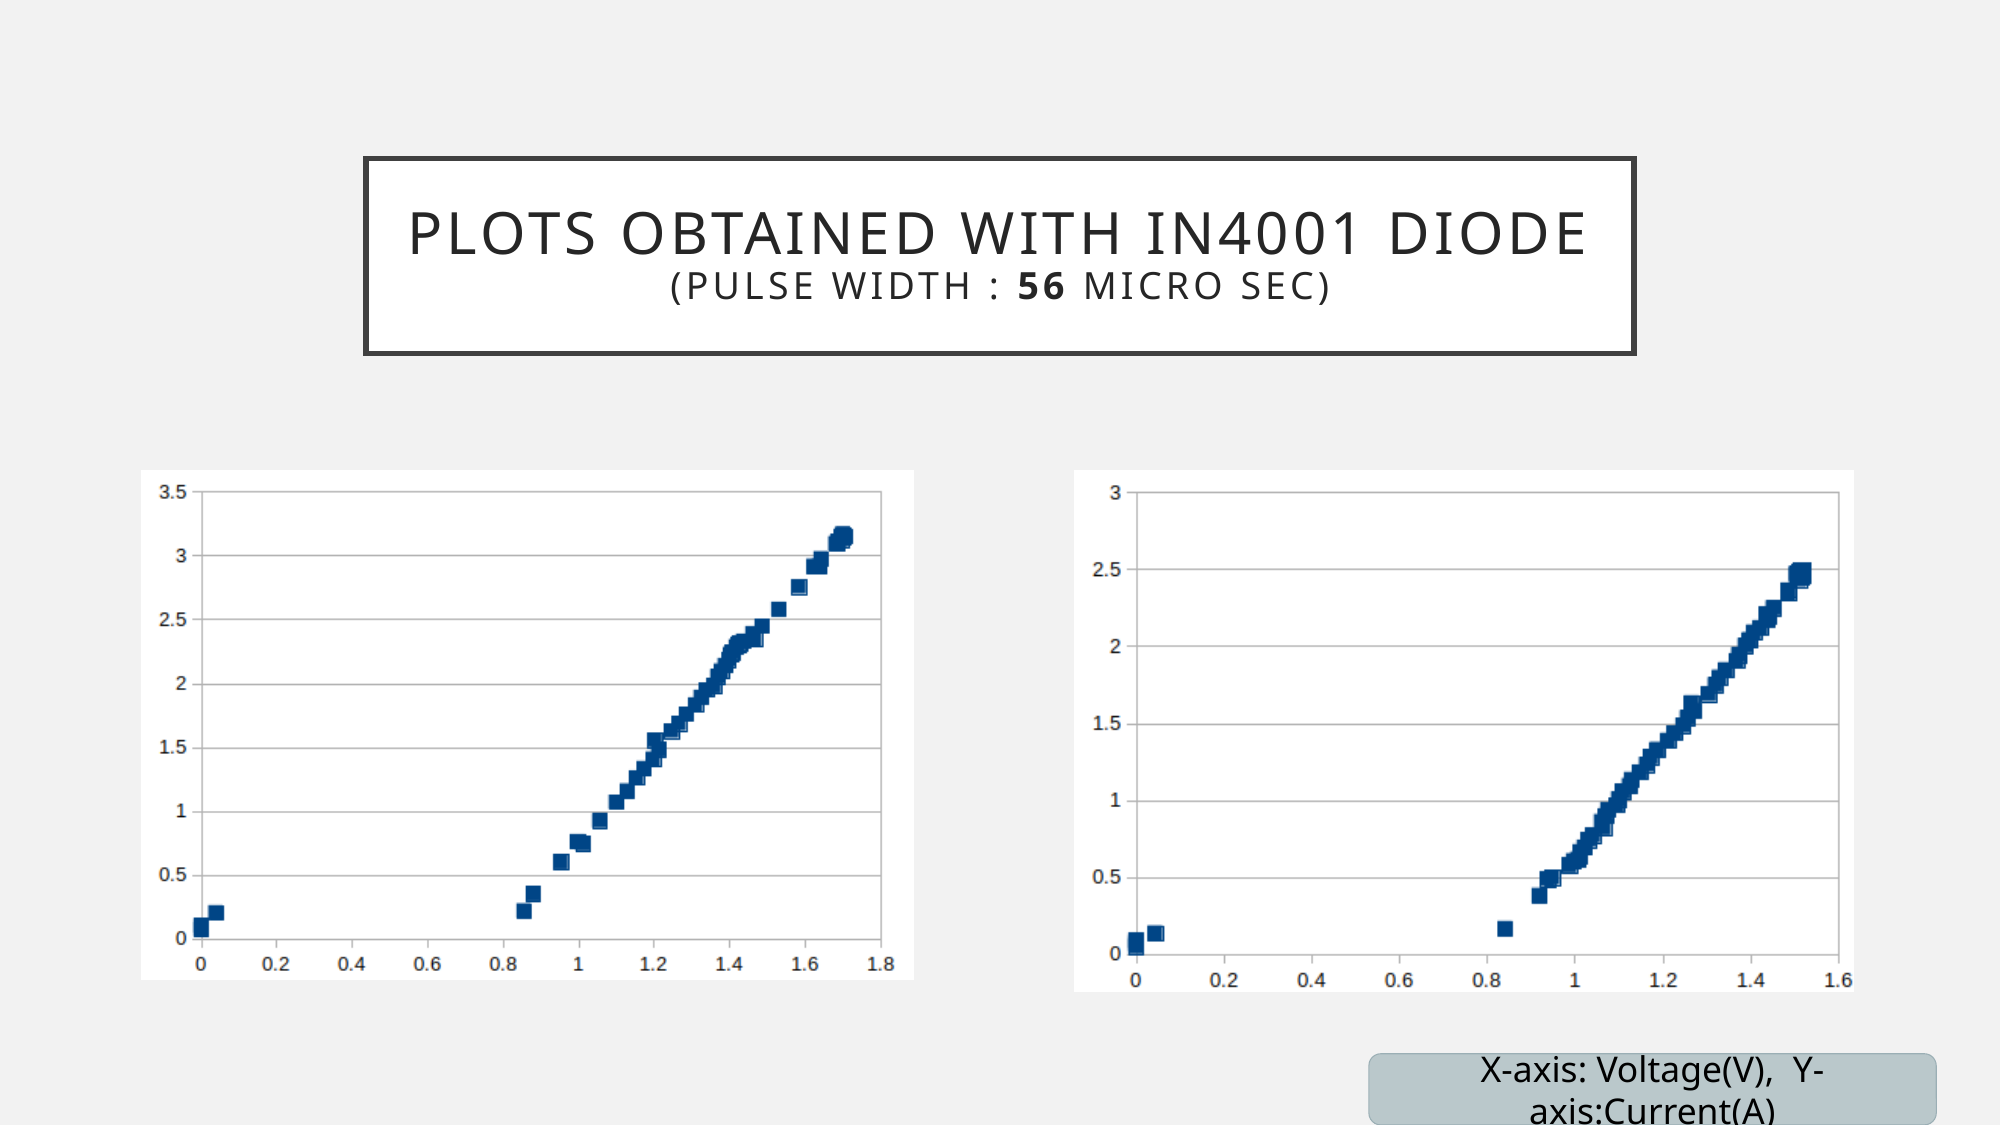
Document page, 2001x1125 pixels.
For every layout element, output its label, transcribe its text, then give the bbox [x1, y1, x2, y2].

picture [141, 470, 914, 980]
title Plots obtained with in4001 diode (pulse width : 56 micro sec) [366, 158, 1634, 354]
picture [1074, 470, 1854, 992]
text_box X-axis: Voltage(V), Y-axis:Current(A) [1368, 1053, 1937, 1125]
